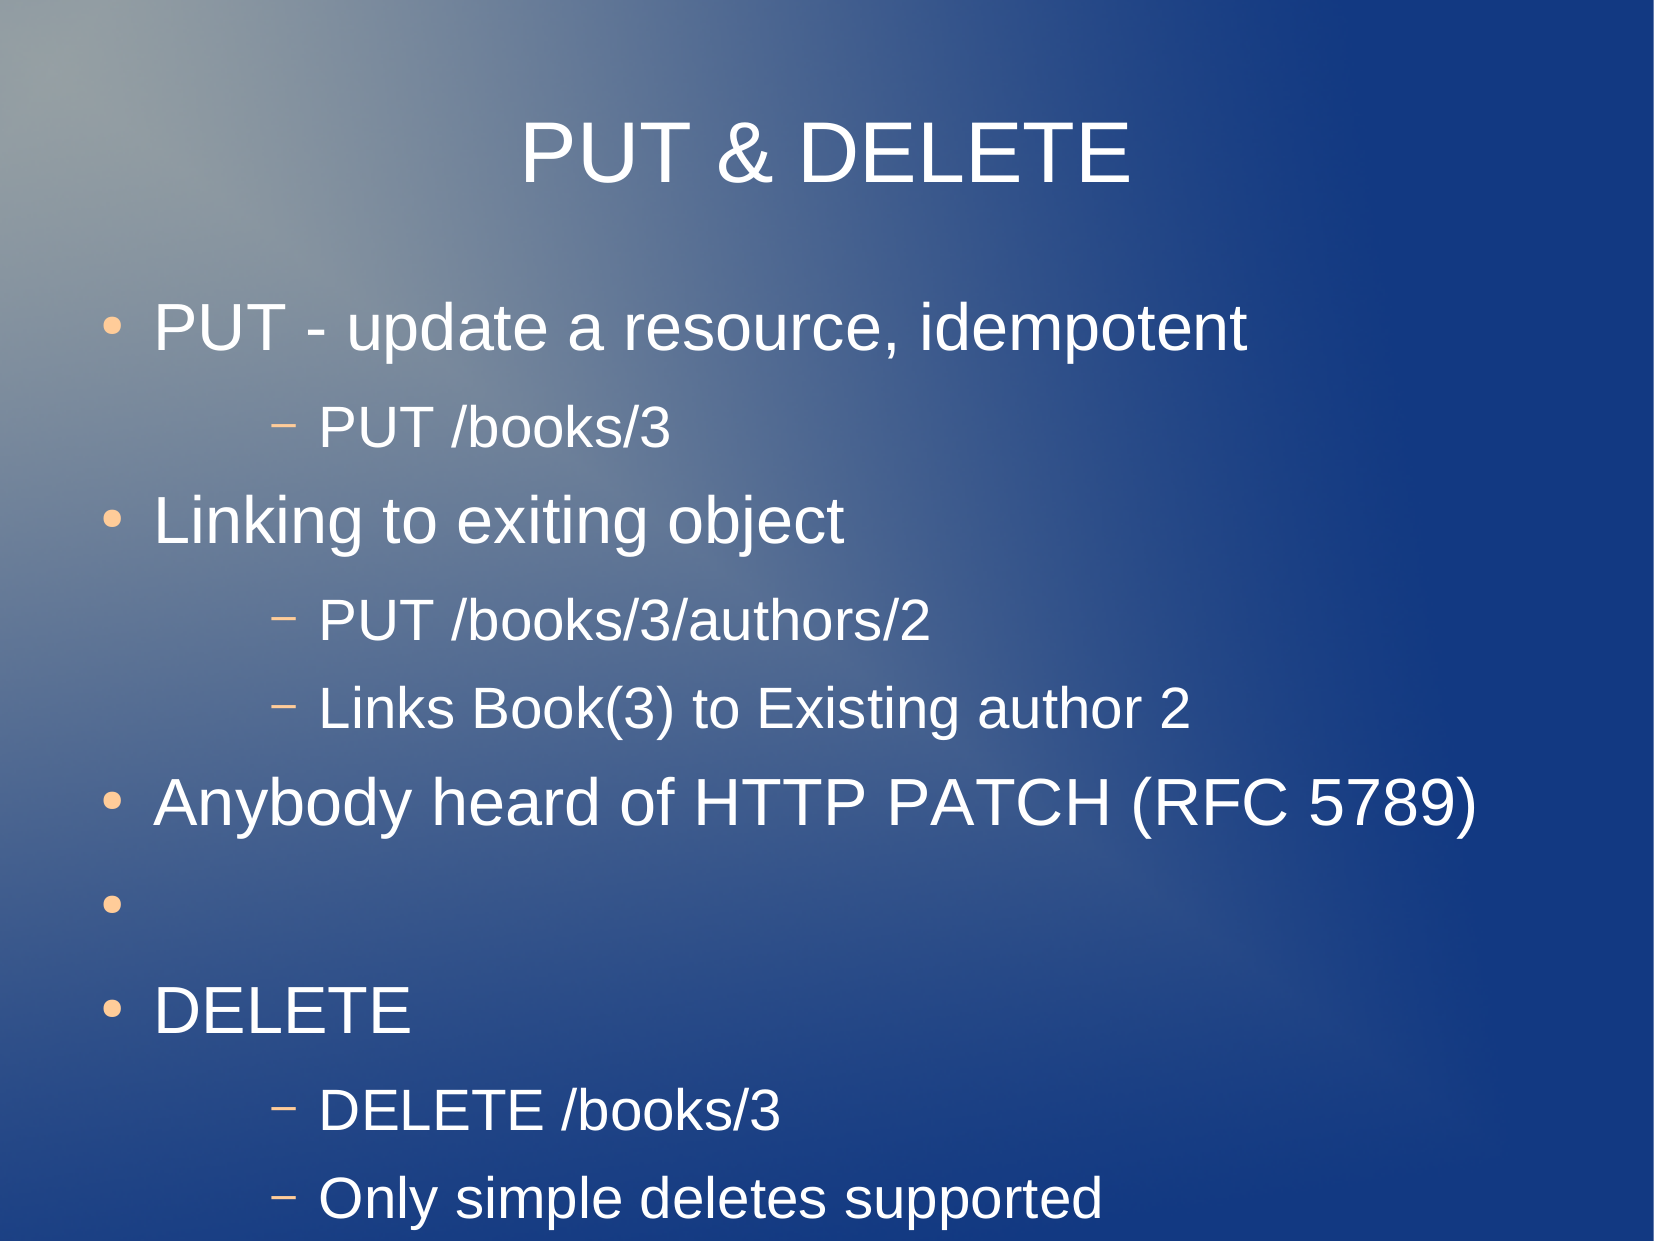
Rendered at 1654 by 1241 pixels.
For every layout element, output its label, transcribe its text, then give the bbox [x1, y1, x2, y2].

list PUT - update a resource, idempotent PUT /books/3 Linking to exiting object PUT /books/3/authors/2 Links Book(3) to Existing author 2 Anybody heard of HTTP PATCH (RFC 5789) DELETE DELETE /books/3 Only simple deletes supported [82, 290, 1571, 1231]
title PUT & DELETE [82, 49, 1571, 257]
picture [0, 0, 1654, 1241]
